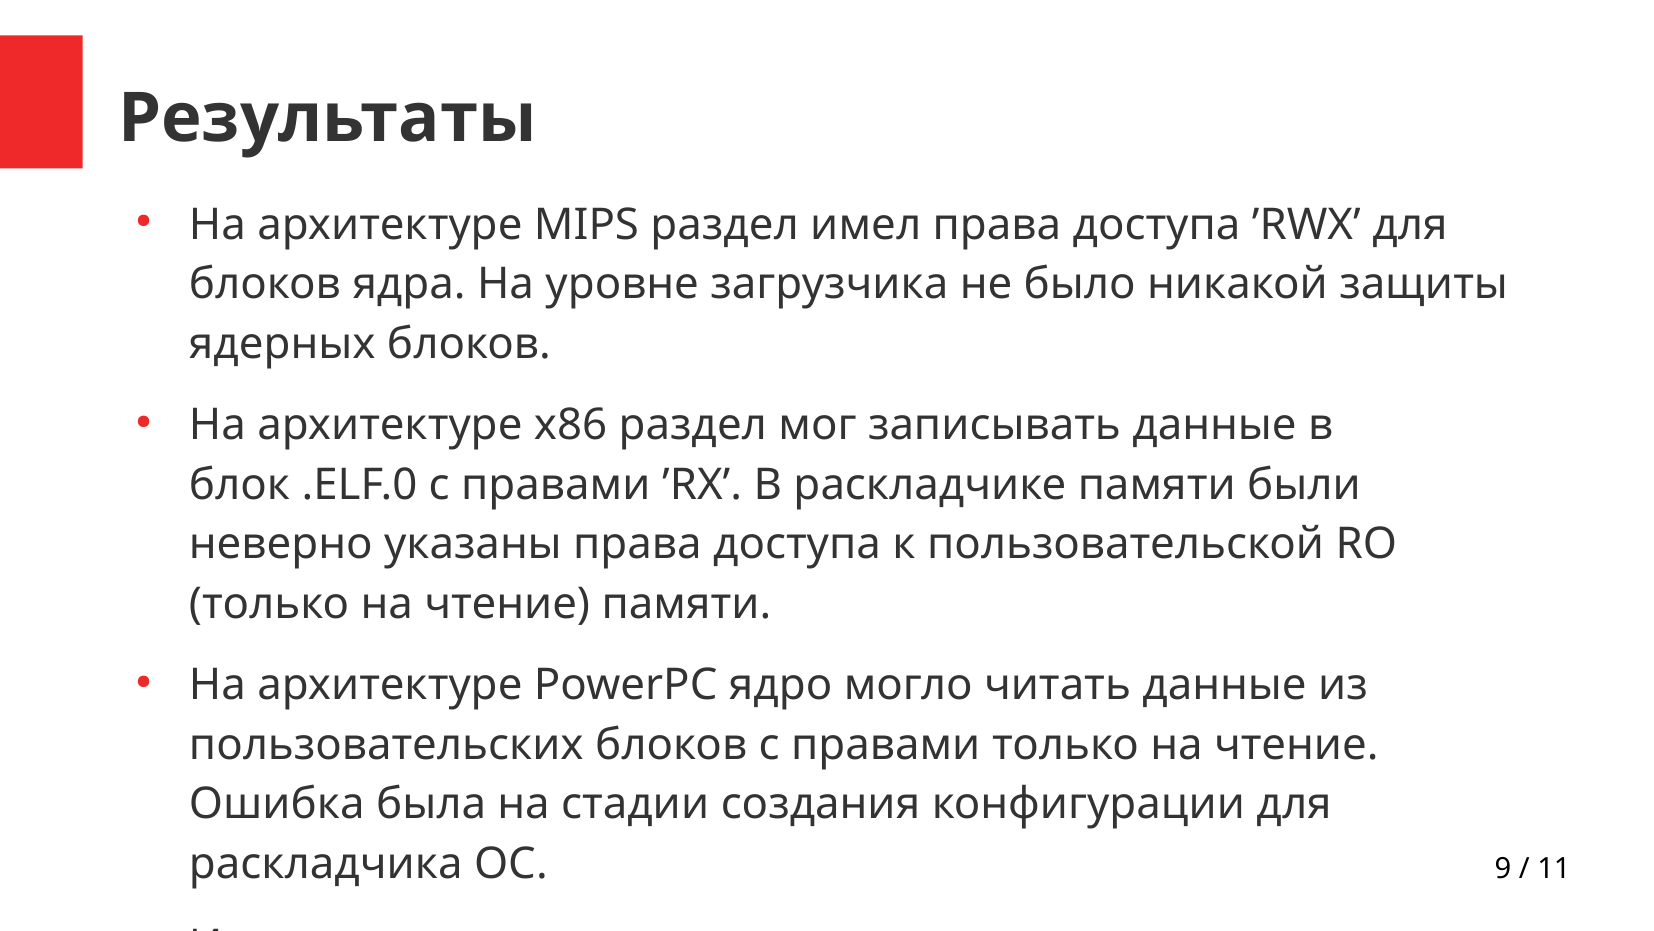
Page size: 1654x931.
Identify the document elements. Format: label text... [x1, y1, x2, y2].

title Результаты [118, 37, 1571, 193]
list На архитектуре MIPS раздел имел права доступа ’RWX’ для блоков ядра. На уровне загрузчика не было никакой защиты ядерных блоков. На архитектуре x86 раздел мог записывать данные в блок .ELF.0 с правами ’RX’. В раскладчике памяти были неверно указаны права доступа к пользовательской RO (только на чтение) памяти. На архитектуре PowerPC ядро могло читать данные из пользовательских блоков с правами только на чтение. Ошибка была на стадии создания конфигурации для раскладчика ОС. И др. [118, 192, 1536, 753]
